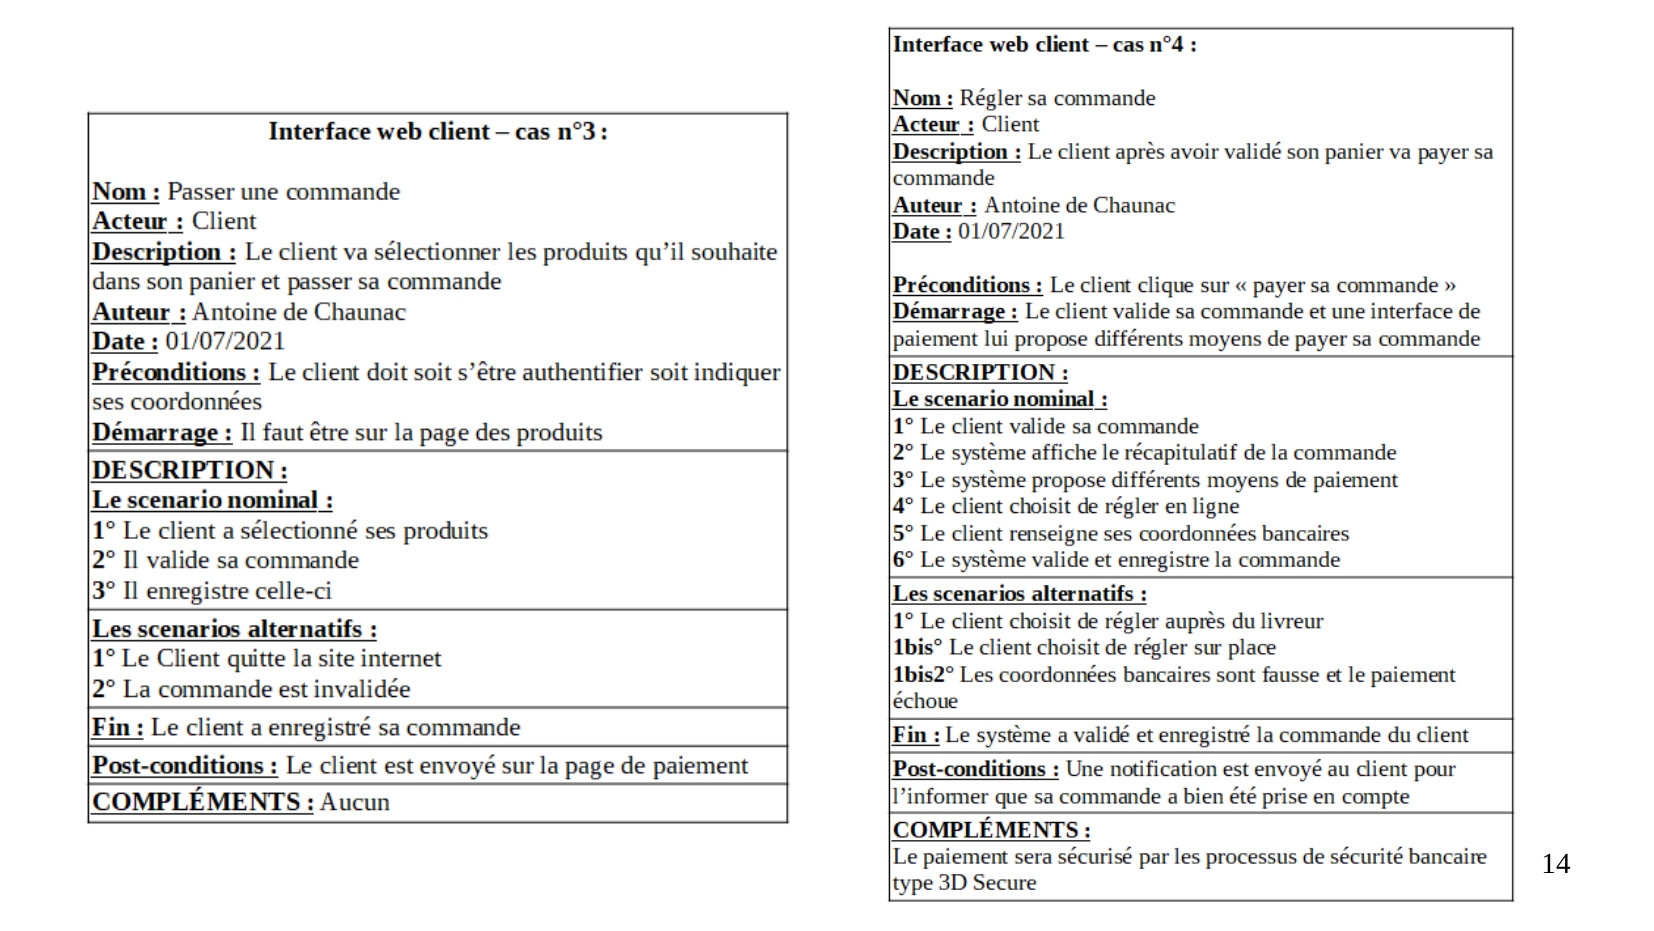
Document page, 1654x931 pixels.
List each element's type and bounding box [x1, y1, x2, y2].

picture [82, 106, 797, 831]
picture [885, 23, 1520, 907]
